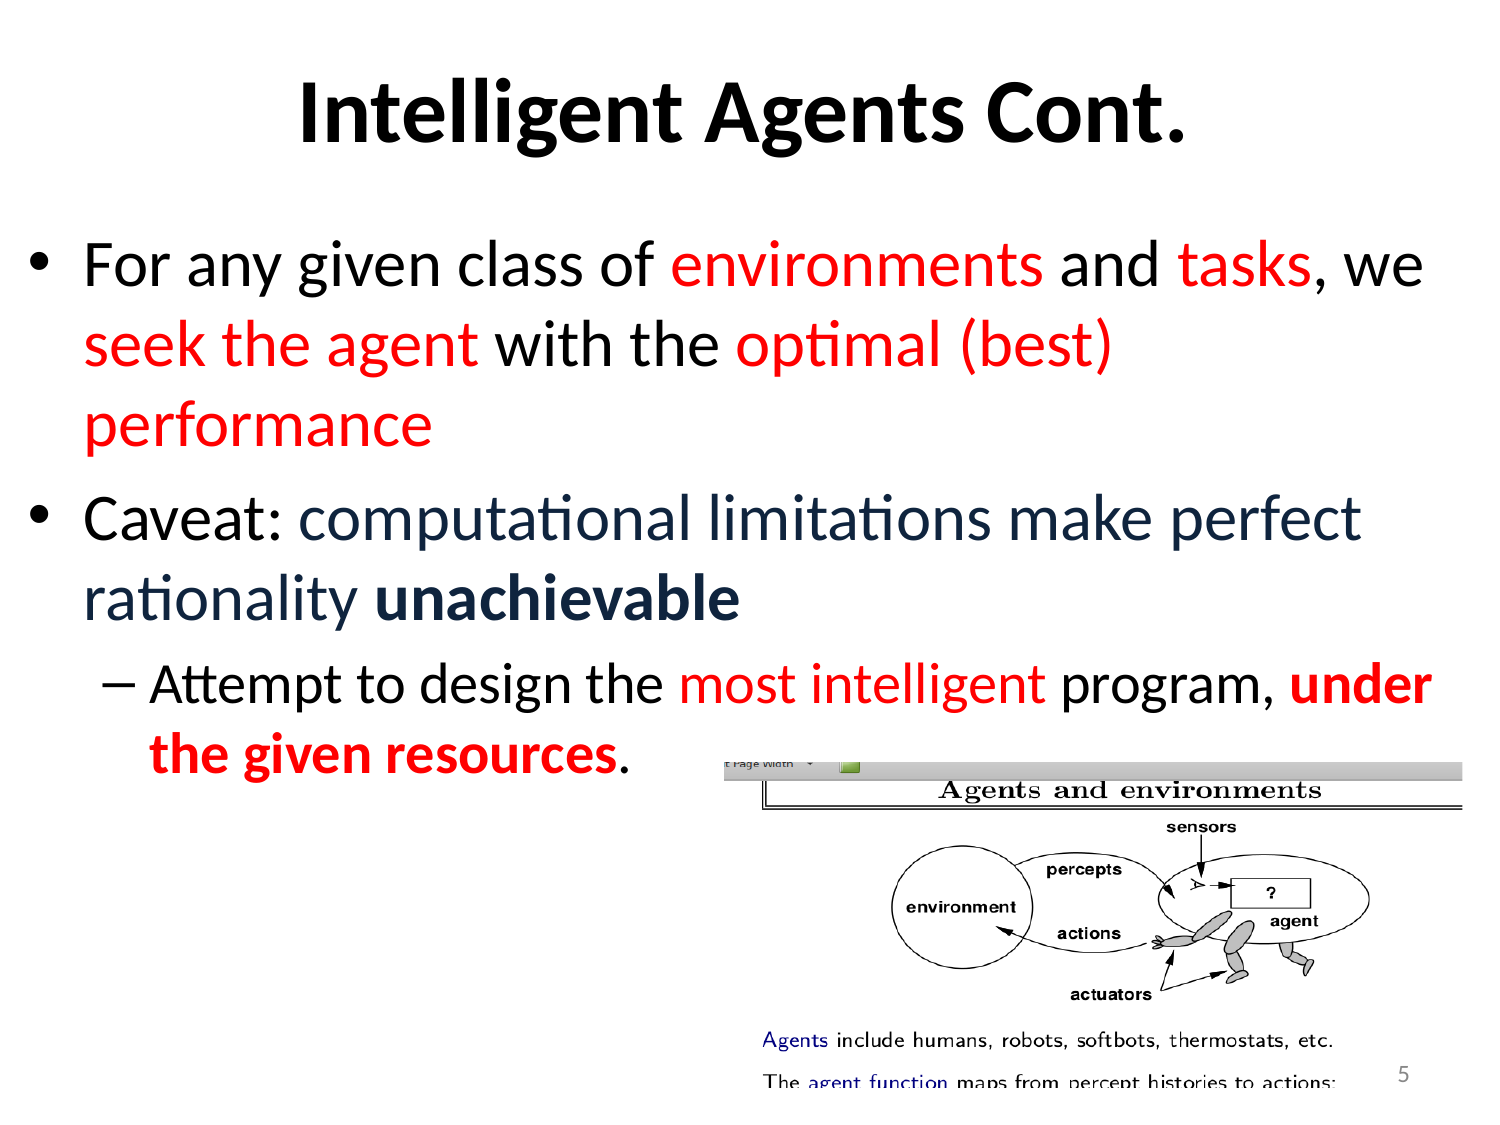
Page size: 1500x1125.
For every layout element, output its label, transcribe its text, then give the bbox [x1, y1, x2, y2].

title Intelligent Agents Cont. [12, 12, 1475, 200]
slide_number <number> [1074, 1042, 1425, 1103]
list For any given class of environments and tasks, we seek the agent with the optimal (best) performance Caveat: computational limitations make perfect rationality unachievable Attempt to design the most intelligent program, under the given resources. [12, 212, 1475, 1025]
picture [724, 1025, 1463, 1088]
